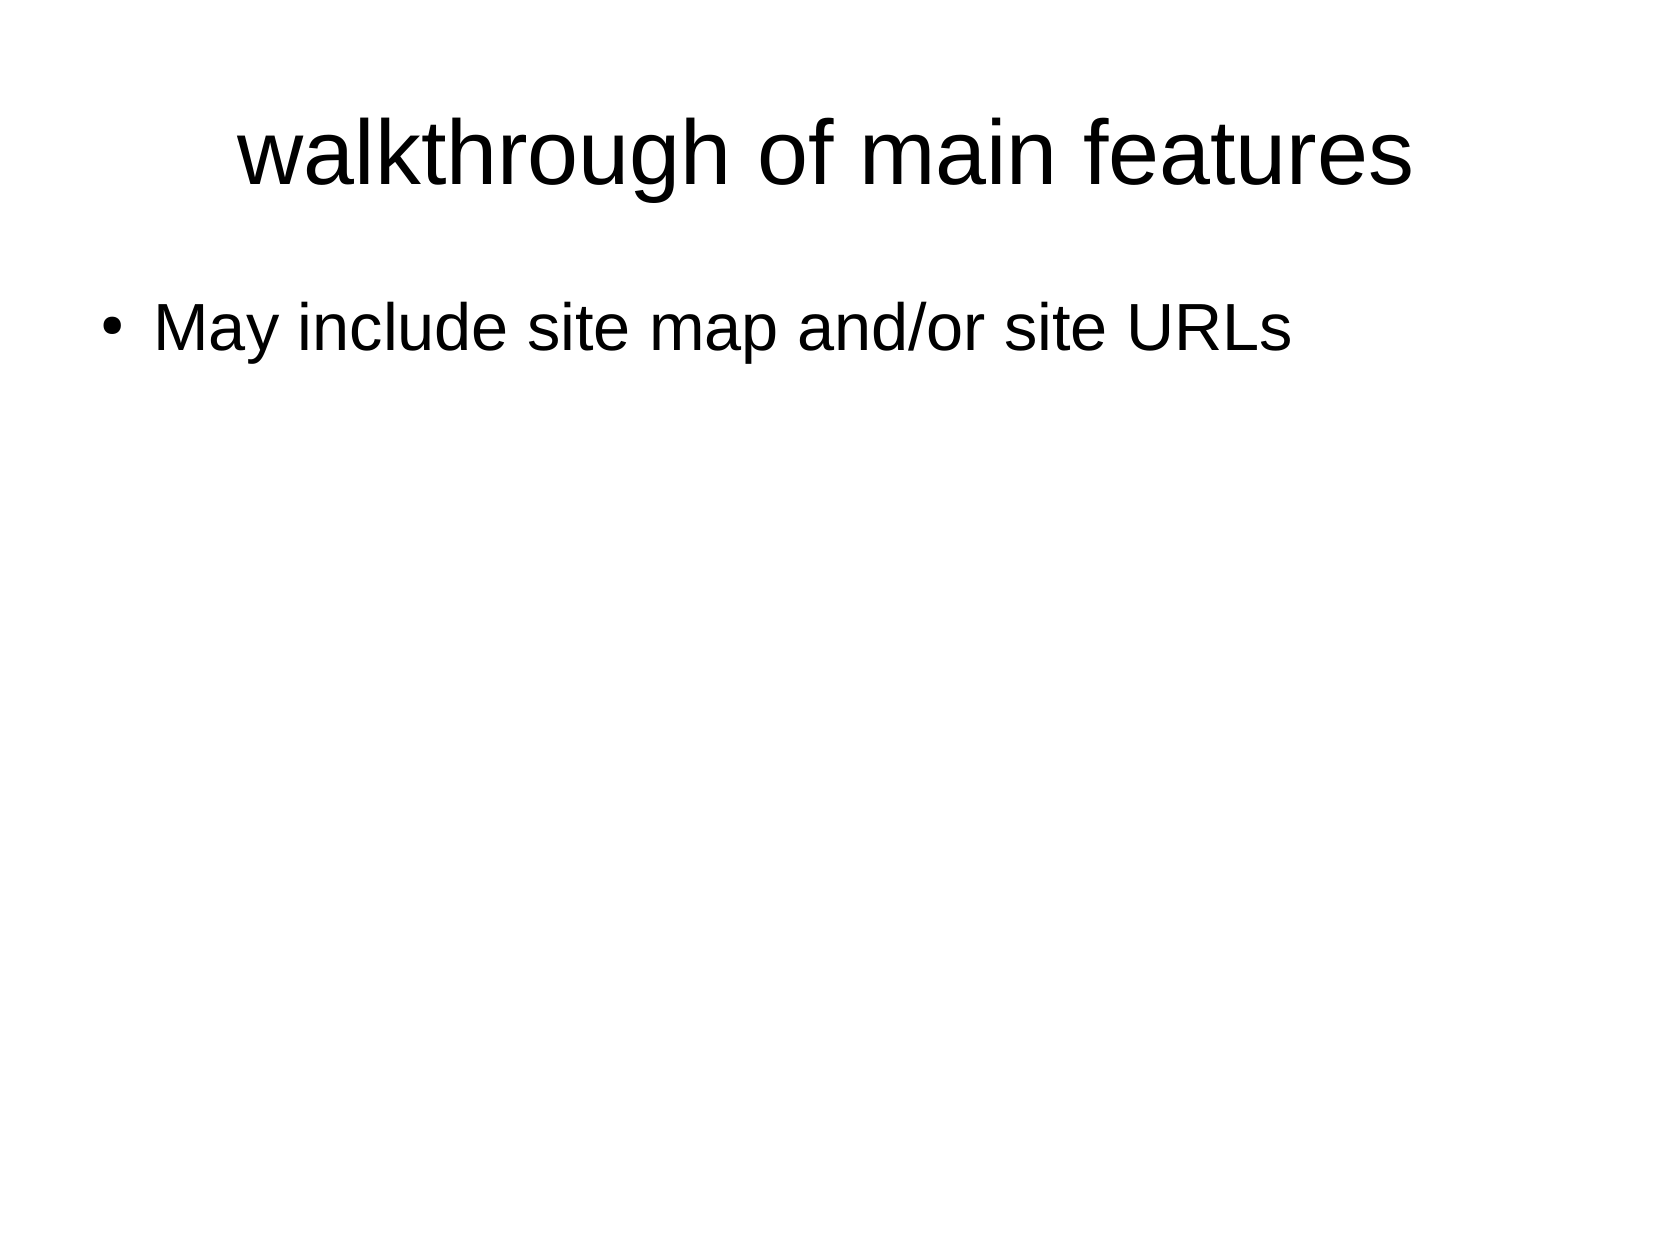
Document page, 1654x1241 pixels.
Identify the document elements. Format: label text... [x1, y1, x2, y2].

list May include site map and/or site URLs [82, 290, 1571, 1010]
title walkthrough of main features [82, 49, 1571, 257]
